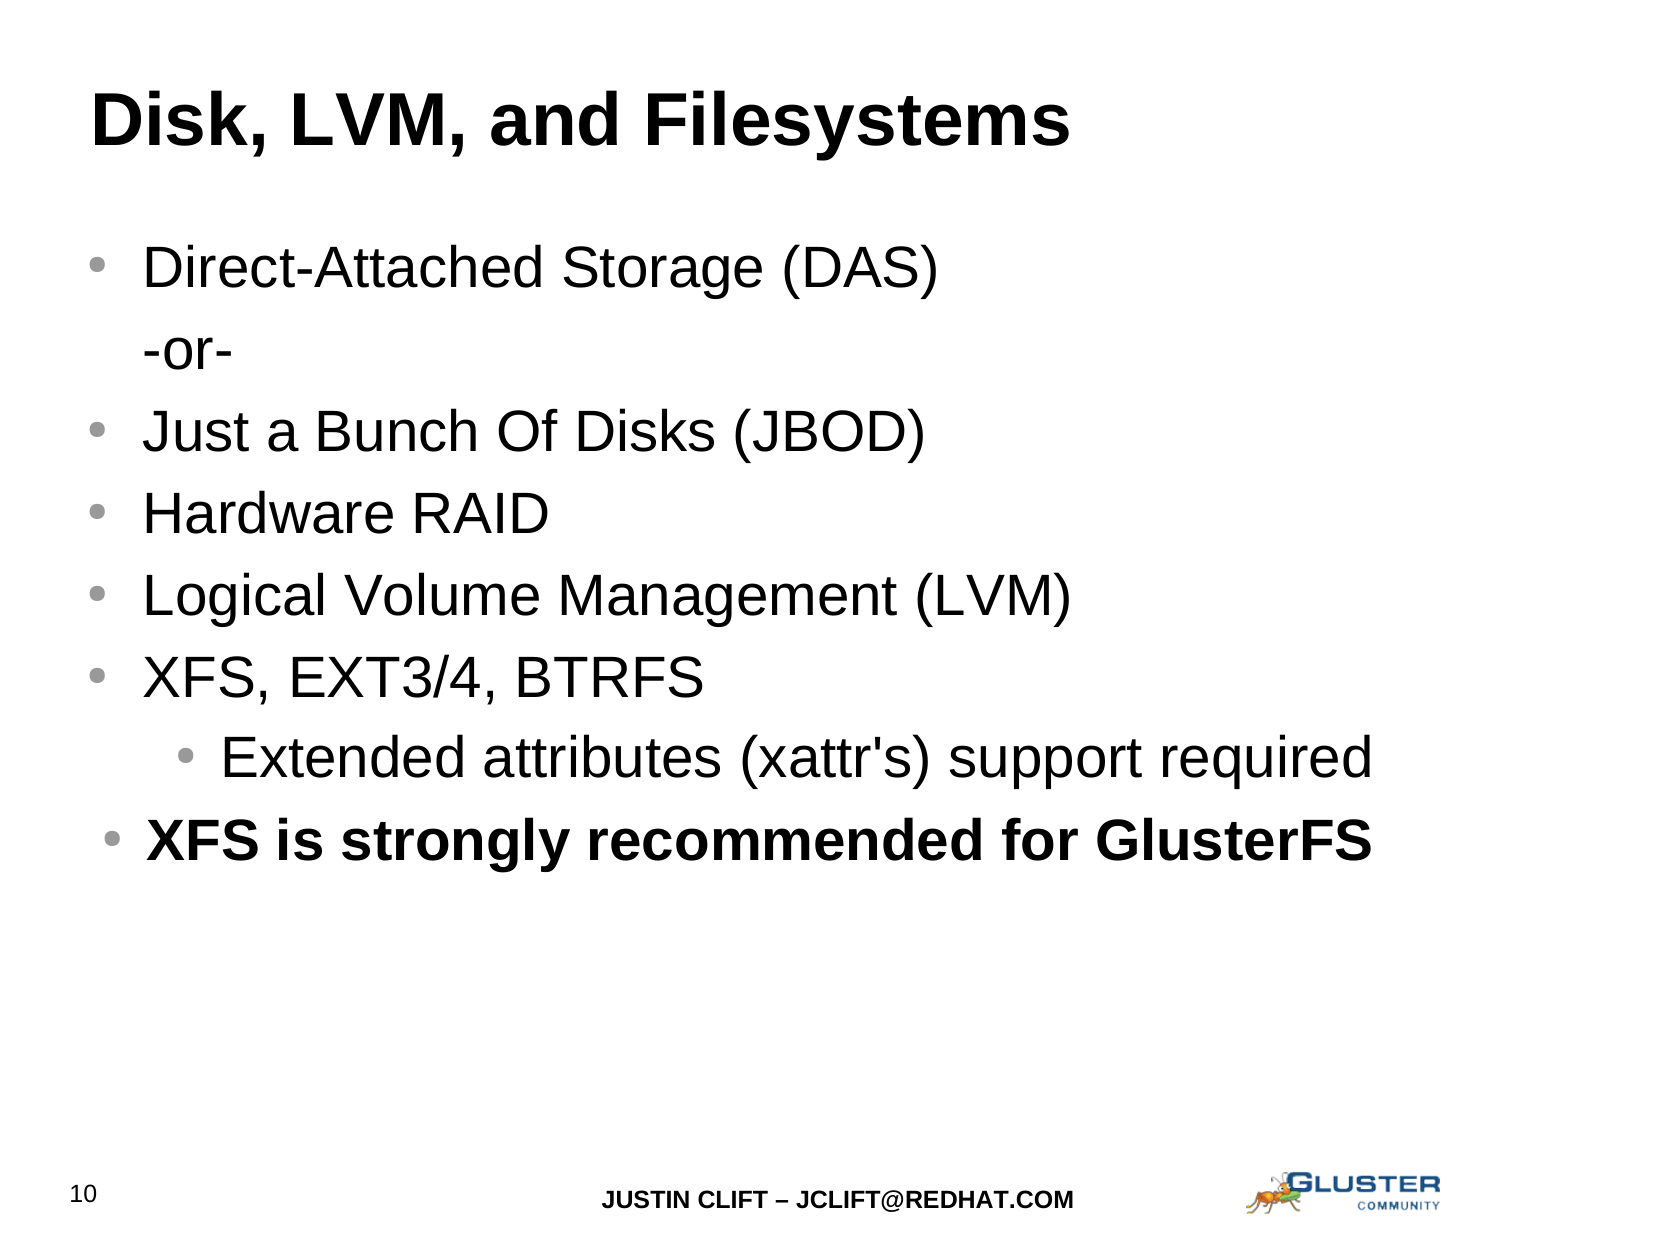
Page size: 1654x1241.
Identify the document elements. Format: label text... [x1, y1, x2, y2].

list Direct-Attached Storage (DAS) -or- Just a Bunch Of Disks (JBOD) Hardware RAID Logical Volume Management (LVM) XFS, EXT3/4, BTRFS Extended attributes (xattr's) support required XFS is strongly recommended for GlusterFS [86, 232, 1576, 1111]
title Disk, LVM, and Filesystems [90, 15, 1579, 223]
picture [1246, 1170, 1440, 1215]
